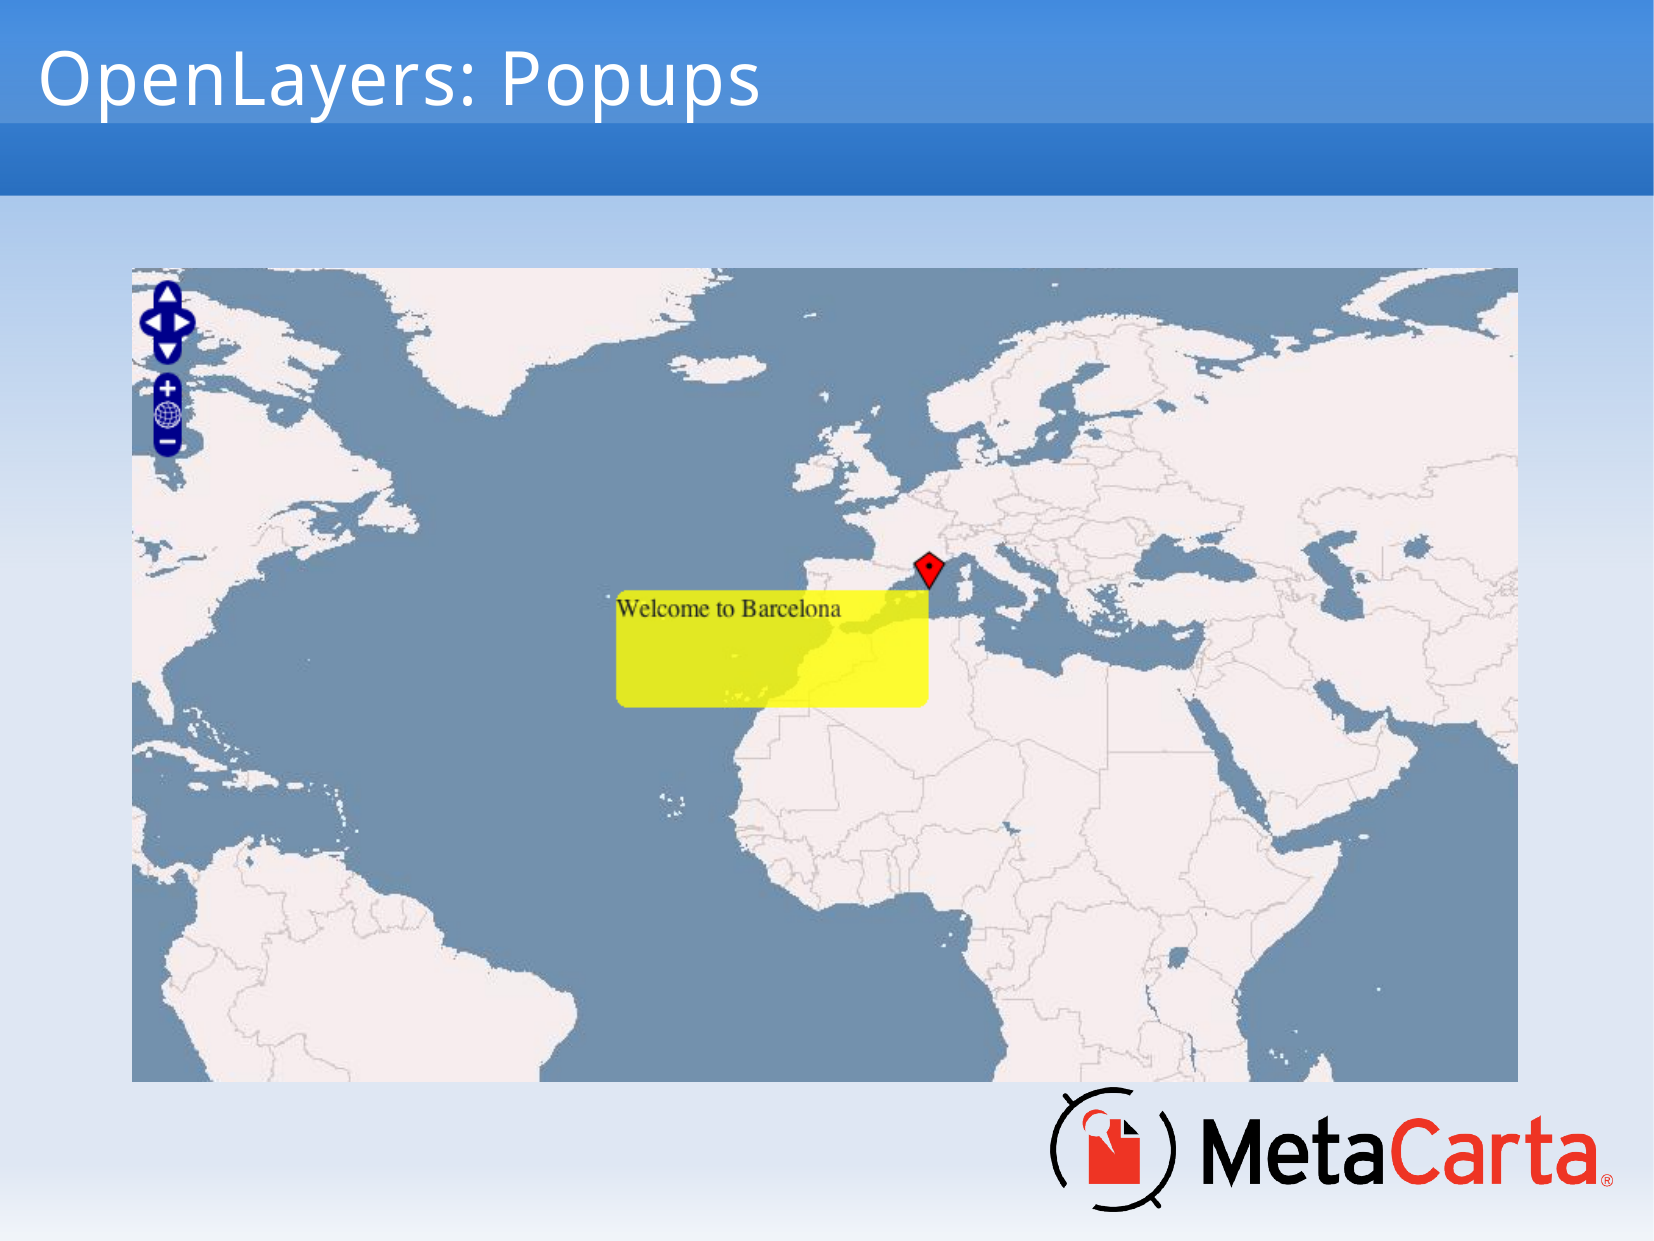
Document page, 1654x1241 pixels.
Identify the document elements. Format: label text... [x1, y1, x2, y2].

title OpenLayers: Popups [37, 2, 1463, 151]
picture [0, 0, 1654, 1241]
